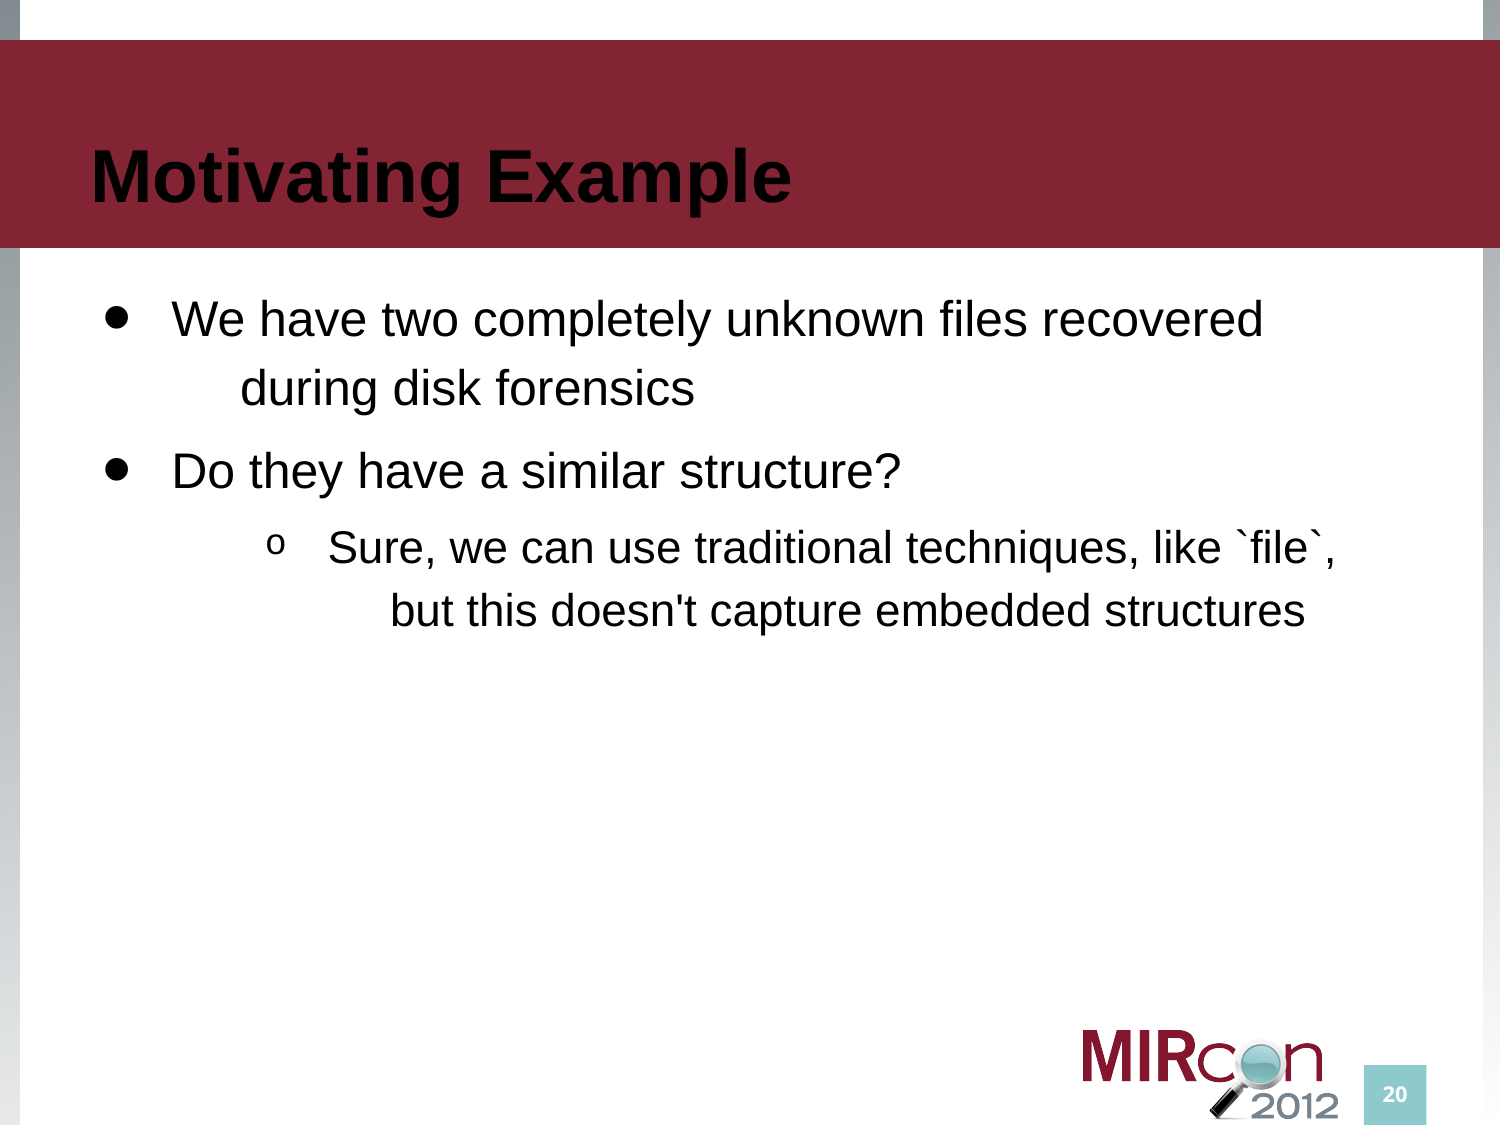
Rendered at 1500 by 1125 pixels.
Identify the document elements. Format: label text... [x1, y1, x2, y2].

list We have two completely unknown files recovered during disk forensics Do they have a similar structure? Sure, we can use traditional techniques, like `file`, but this doesn't capture embedded structures [75, 262, 1426, 1078]
title Motivating Example [75, 45, 1426, 233]
